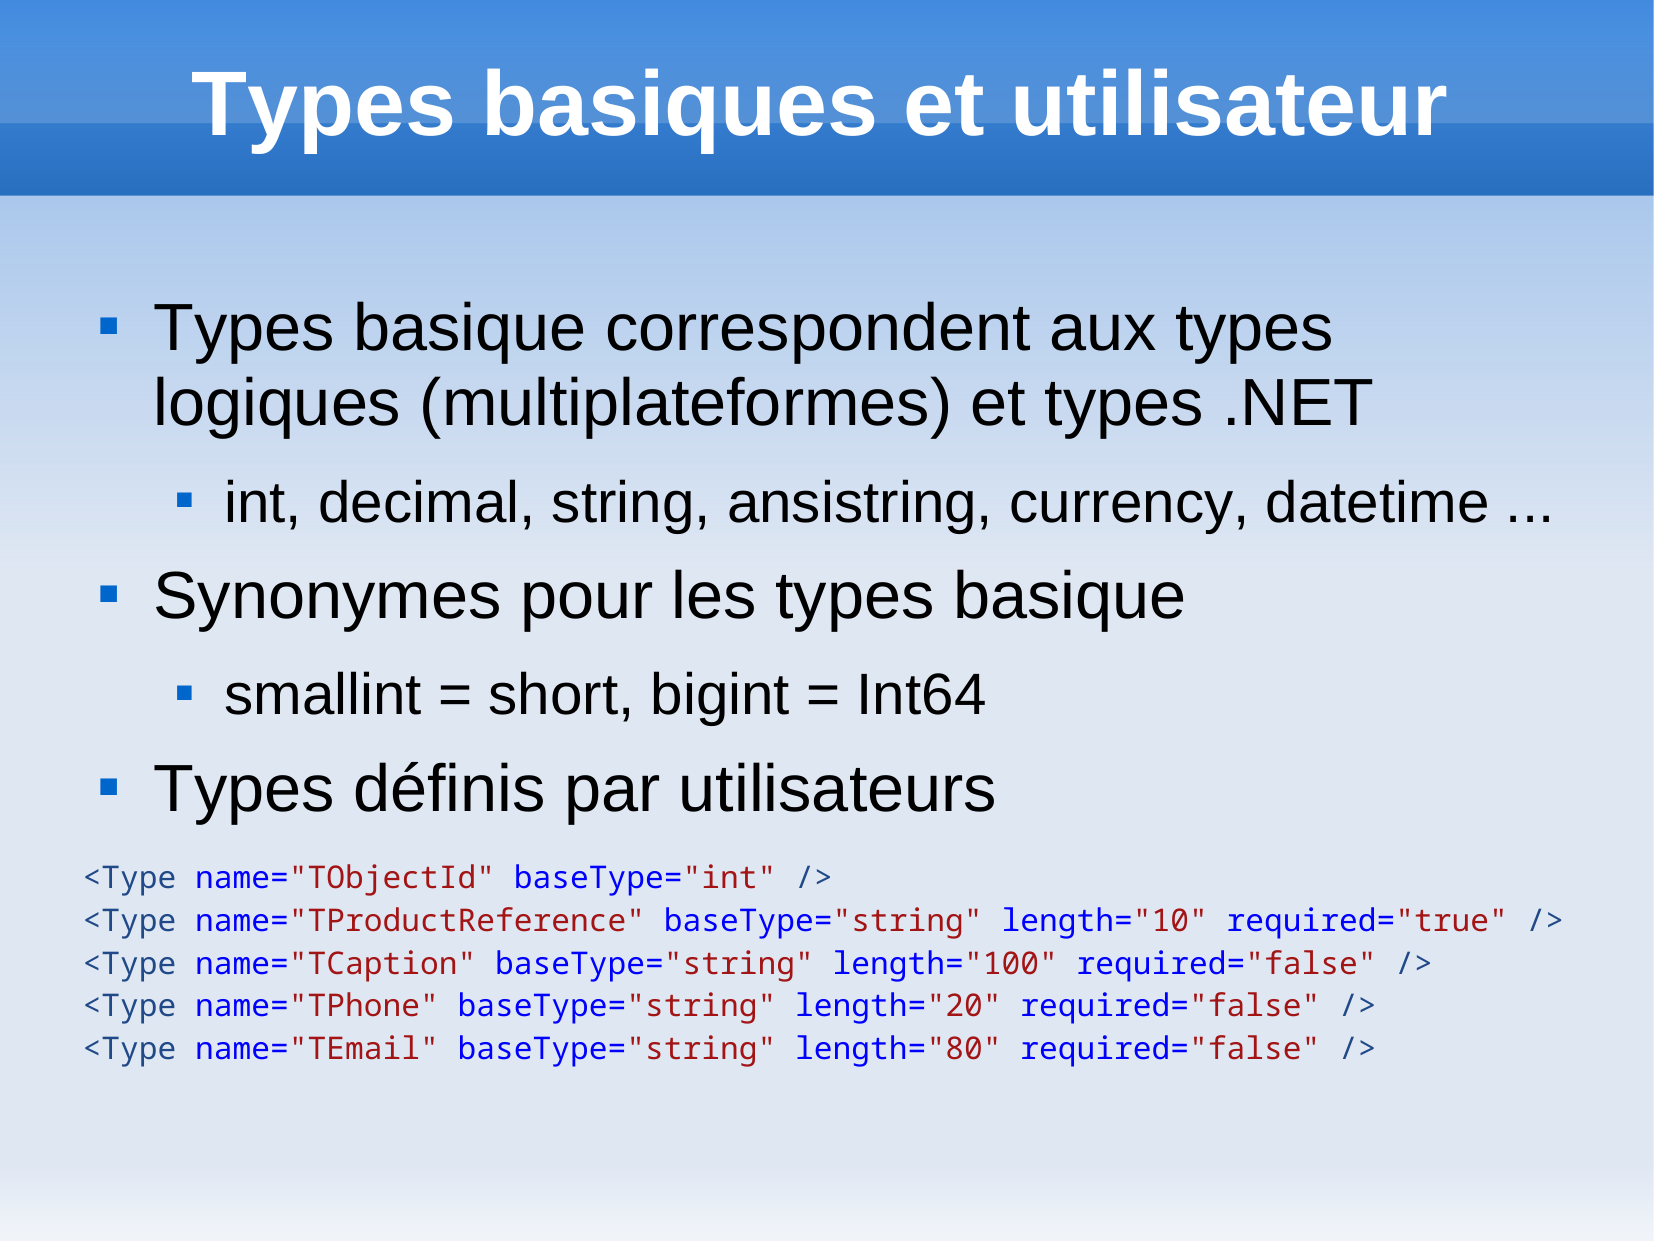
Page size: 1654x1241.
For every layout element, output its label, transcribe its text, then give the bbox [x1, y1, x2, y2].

picture [0, 0, 1654, 1241]
list Types basique correspondent aux types logiques (multiplateformes) et types .NET int, decimal, string, ansistring, currency, datetime ... Synonymes pour les types basique smallint = short, bigint = Int64 Types définis par utilisateurs <Type name="TObjectId" baseType="int" /> <Type name="TProductReference" baseType="string" length="10" required="true" /> <Type name="TCaption" baseType="string" length="100" required="false" /> <Type name="TPhone" baseType="string" length="20" required="false" /> <Type name="TEmail" baseType="string" length="80" required="false" /> [82, 290, 1571, 1205]
title Types basiques et utilisateur [76, 0, 1565, 208]
